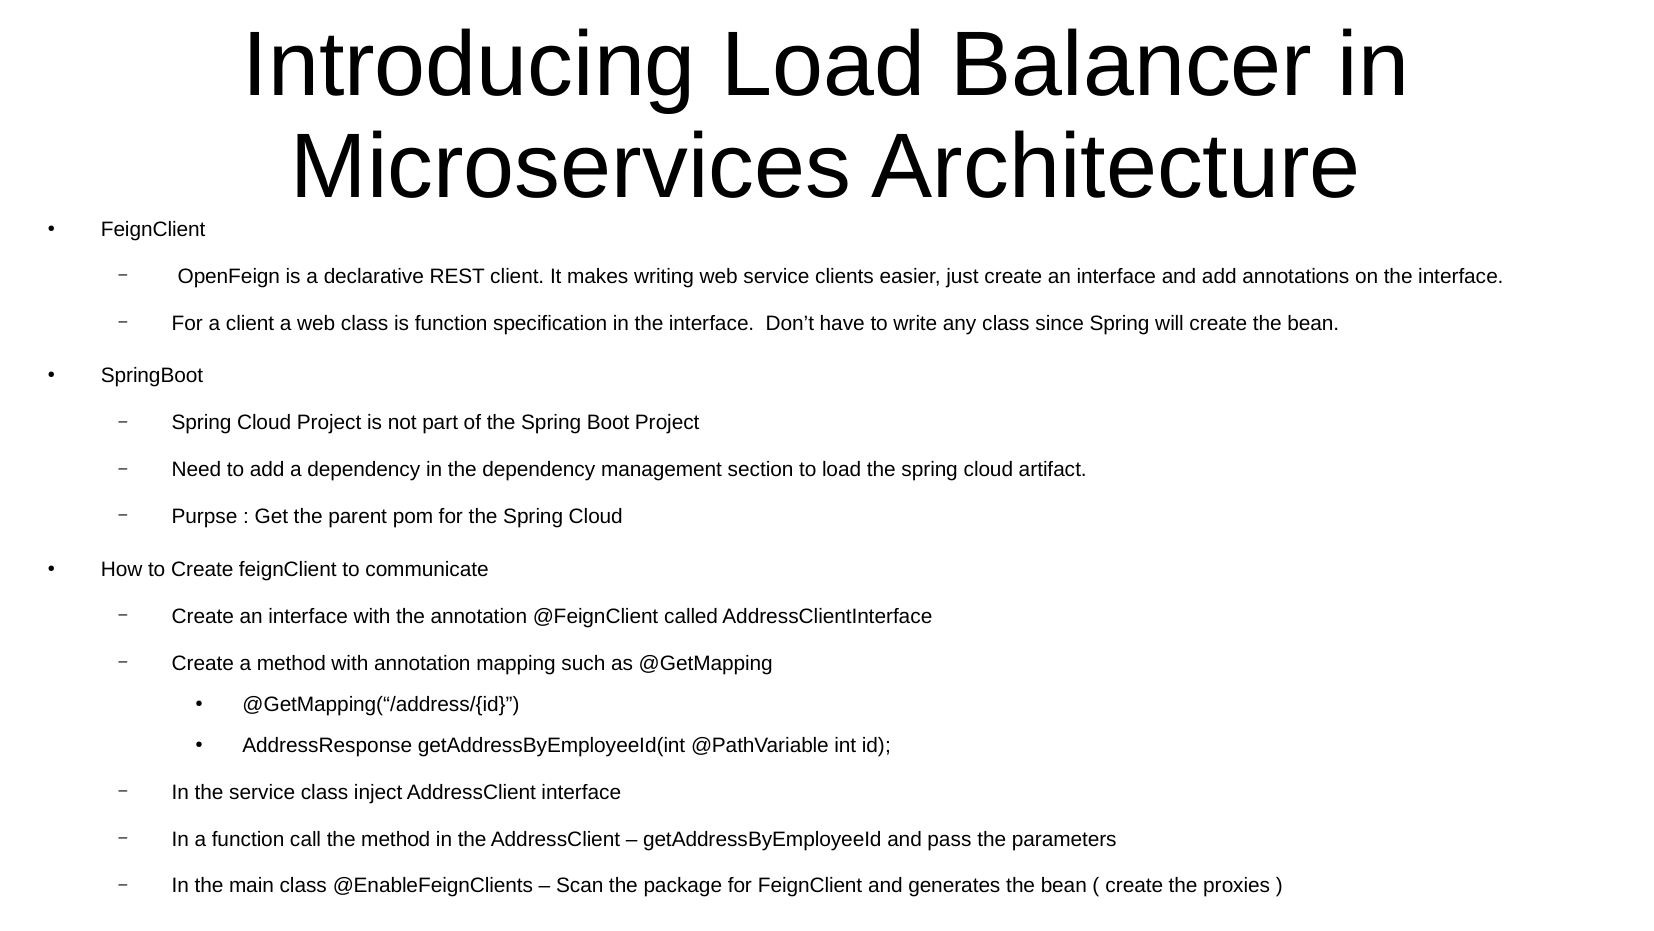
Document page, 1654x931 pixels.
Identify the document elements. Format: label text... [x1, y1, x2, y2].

list FeignClient OpenFeign is a declarative REST client. It makes writing web service clients easier, just create an interface and add annotations on the interface. For a client a web class is function specification in the interface. Don’t have to write any class since Spring will create the bean. SpringBoot Spring Cloud Project is not part of the Spring Boot Project Need to add a dependency in the dependency management section to load the spring cloud artifact. Purpse : Get the parent pom for the Spring Cloud How to Create feignClient to communicate Create an interface with the annotation @FeignClient called AddressClientInterface Create a method with annotation mapping such as @GetMapping @GetMapping(“/address/{id}”) AddressResponse getAddressByEmployeeId(int @PathVariable int id); In the service class inject AddressClient interface In a function call the method in the AddressClient – getAddressByEmployeeId and pass the parameters In the main class @EnableFeignClients – Scan the package for FeignClient and generates the bean ( create the proxies ) [30, 217, 1571, 916]
title Introducing Load Balancer in Microservices Architecture [82, 12, 1571, 217]
